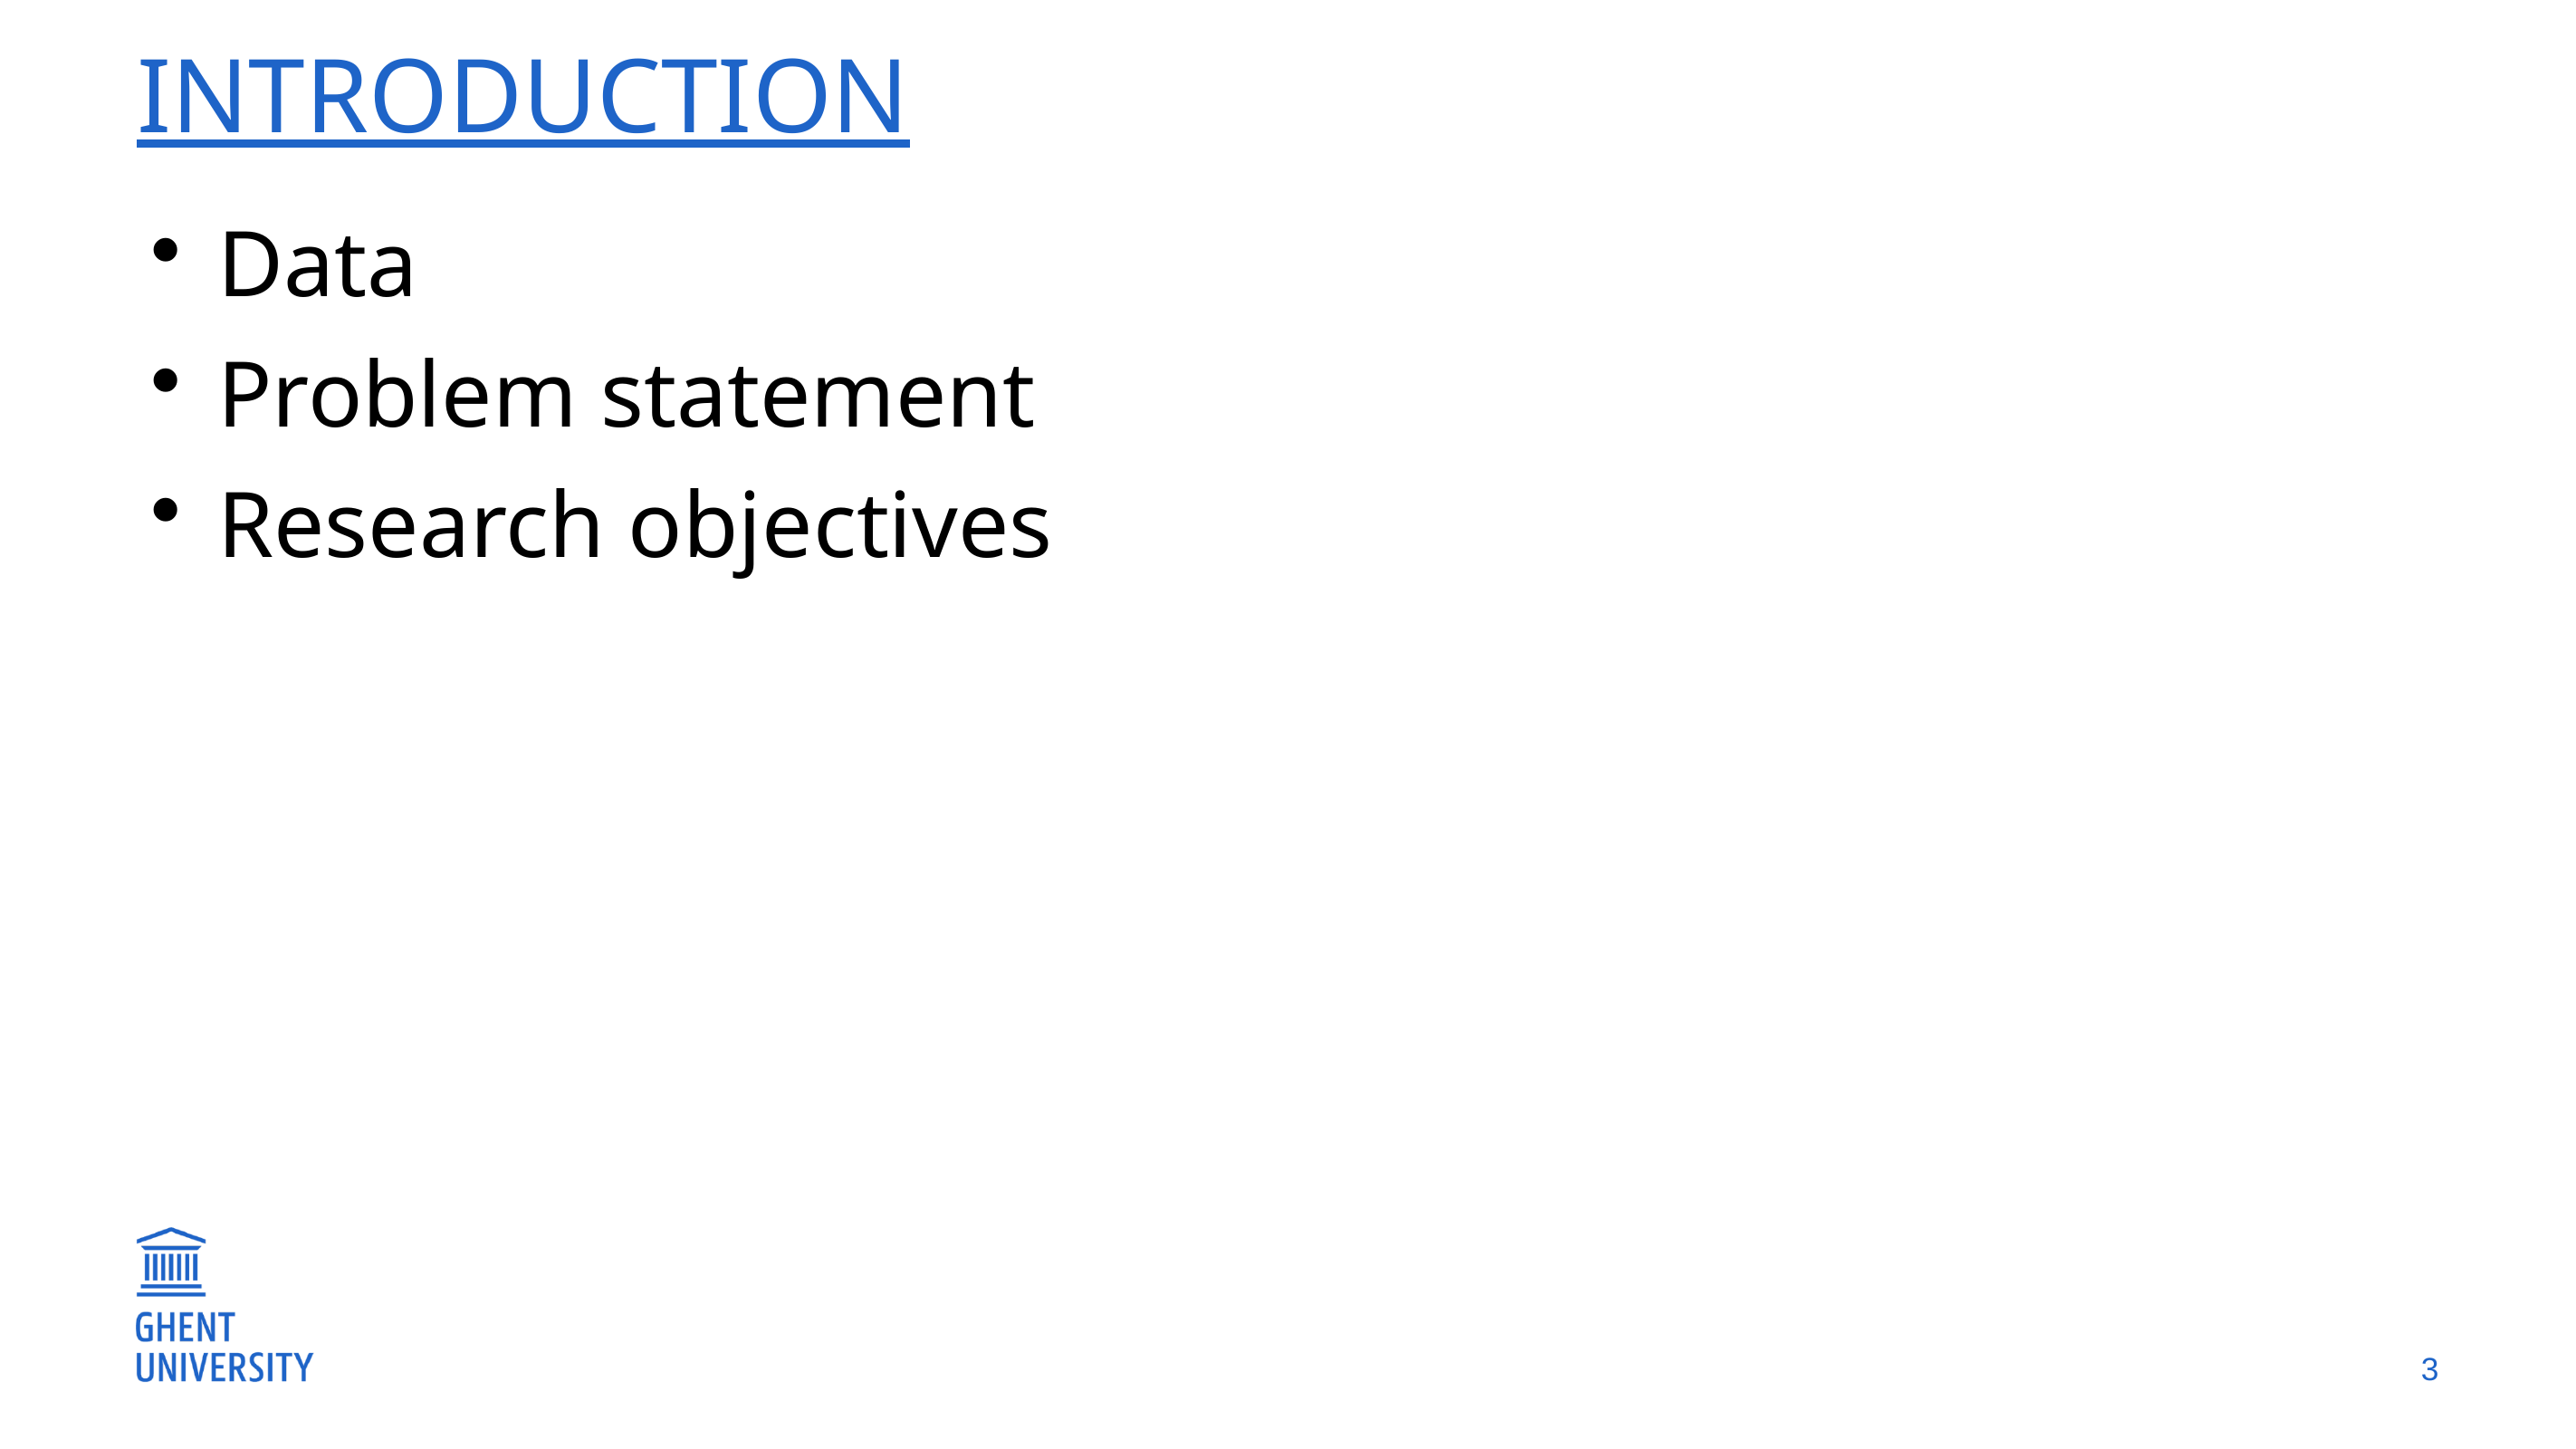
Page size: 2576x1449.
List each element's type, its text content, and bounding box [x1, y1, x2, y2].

title INTRODUCTION [123, 37, 2456, 166]
list Data Problem statement Research objectives [124, 177, 2456, 1173]
picture [68, 1175, 411, 1449]
